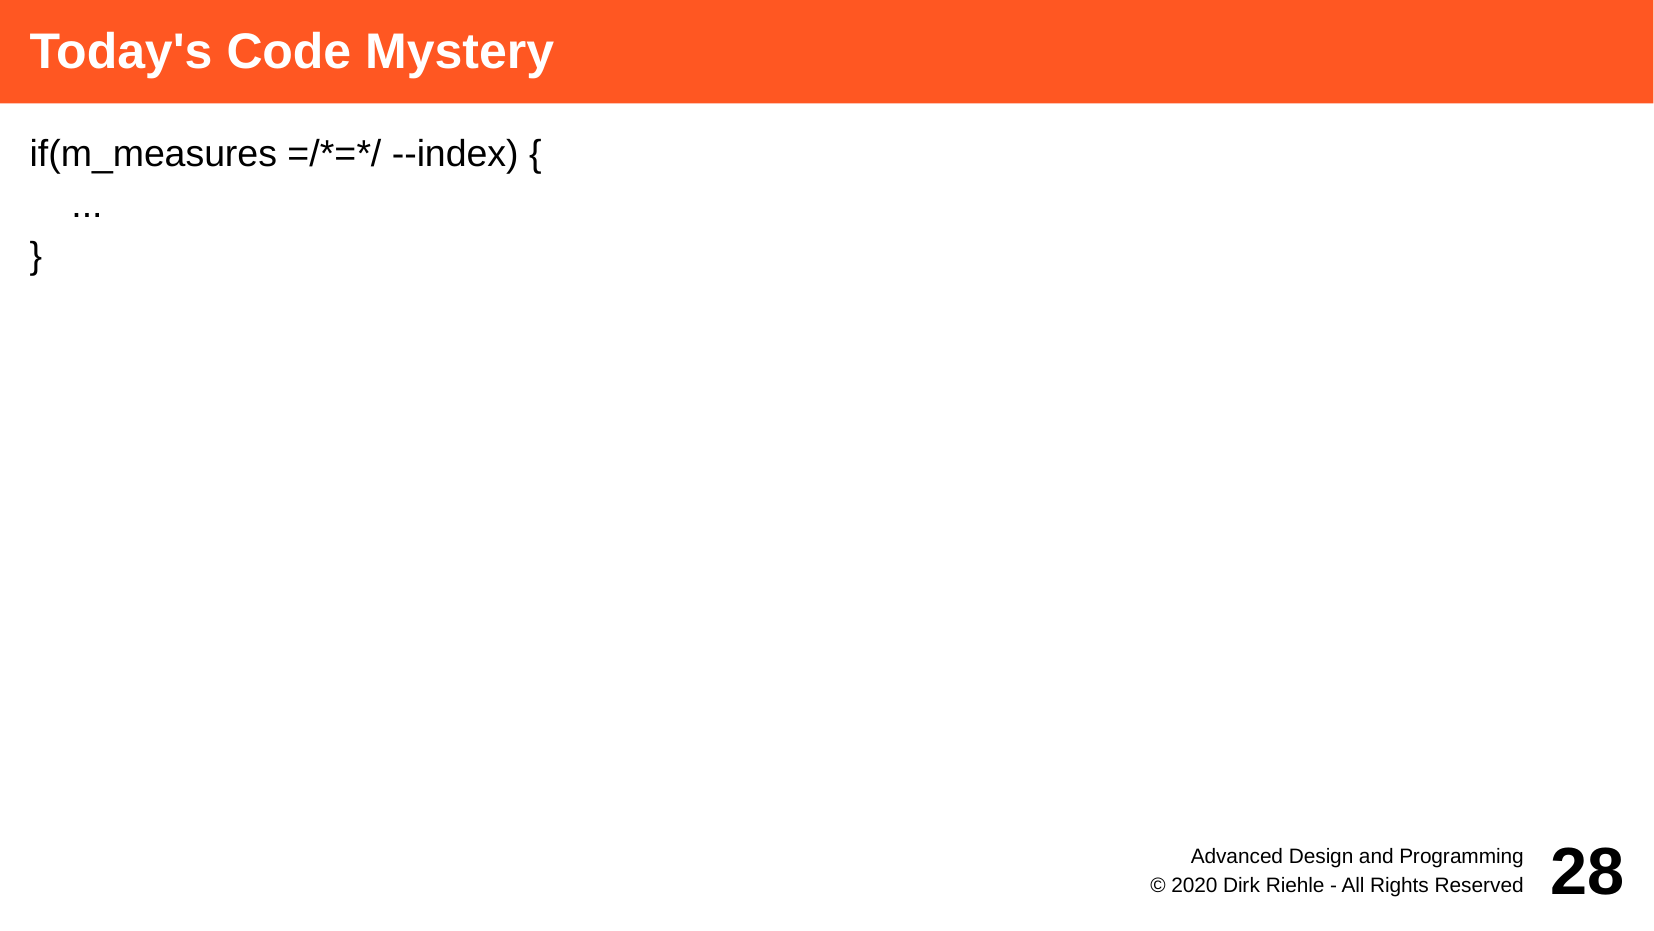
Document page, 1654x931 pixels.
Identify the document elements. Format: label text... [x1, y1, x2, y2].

list if(m_measures =/*=*/ --index) { ... } [29, 132, 1625, 813]
title Today's Code Mystery [0, 0, 1654, 104]
